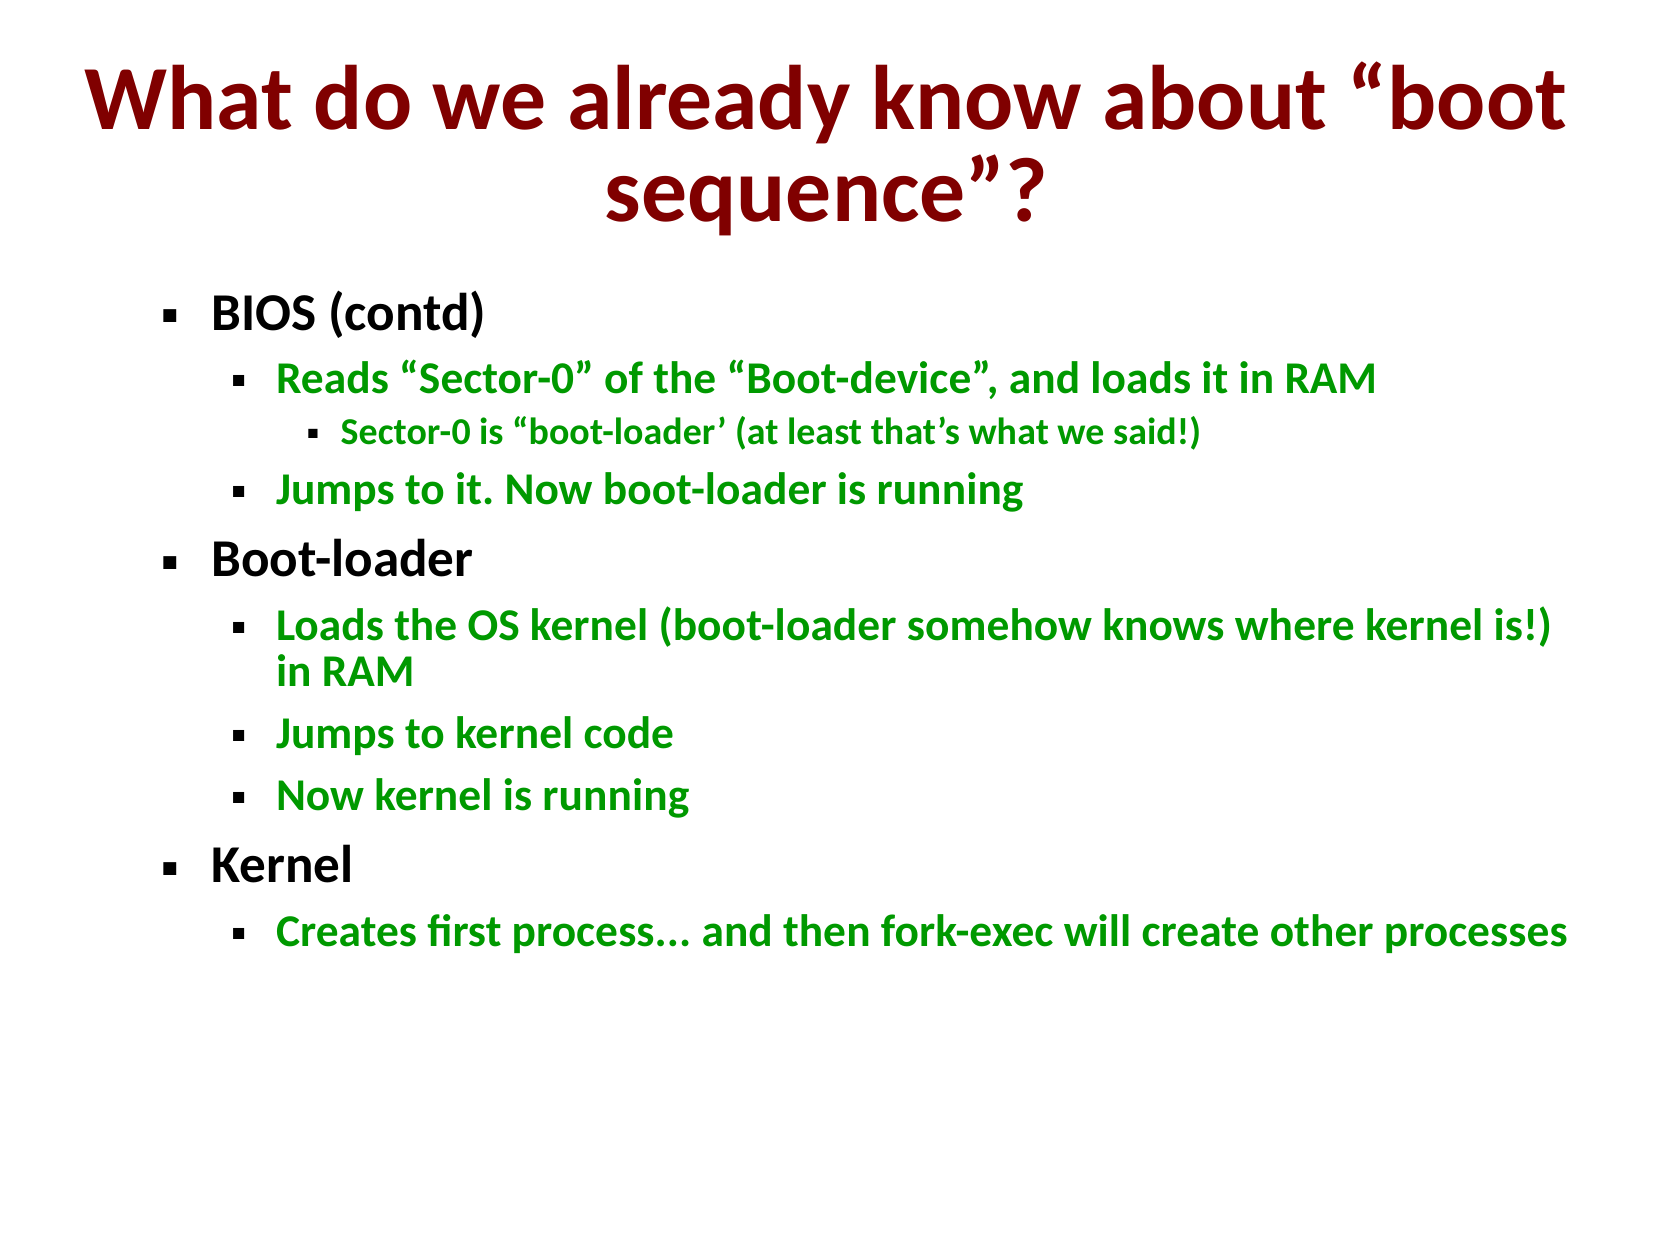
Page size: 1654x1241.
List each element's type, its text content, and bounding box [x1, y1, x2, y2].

title What do we already know about “boot sequence”? [82, 45, 1571, 261]
list BIOS (contd) Reads “Sector-0” of the “Boot-device”, and loads it in RAM Sector-0 is “boot-loader’ (at least that’s what we said!) Jumps to it. Now boot-loader is running Boot-loader Loads the OS kernel (boot-loader somehow knows where kernel is!) in RAM Jumps to kernel code Now kernel is running Kernel Creates first process... and then fork-exec will create other processes [82, 290, 1571, 1010]
